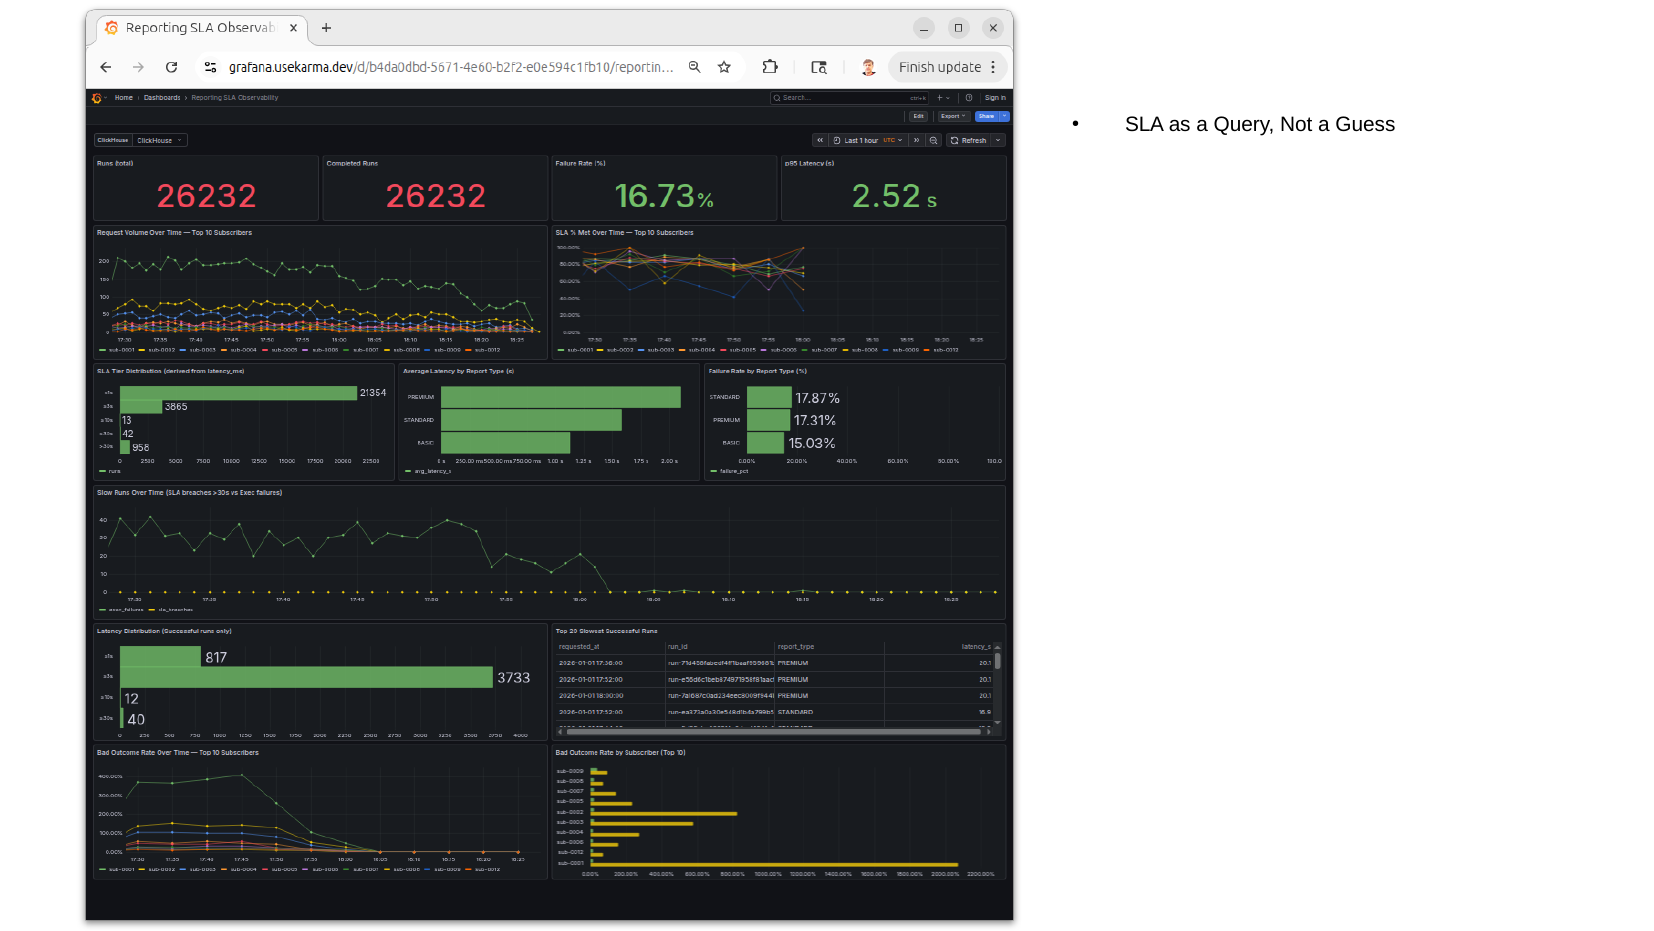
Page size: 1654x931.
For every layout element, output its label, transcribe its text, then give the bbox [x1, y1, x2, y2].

picture [76, 0, 1022, 931]
list SLA as a Query, Not a Guess [1054, 112, 1576, 458]
